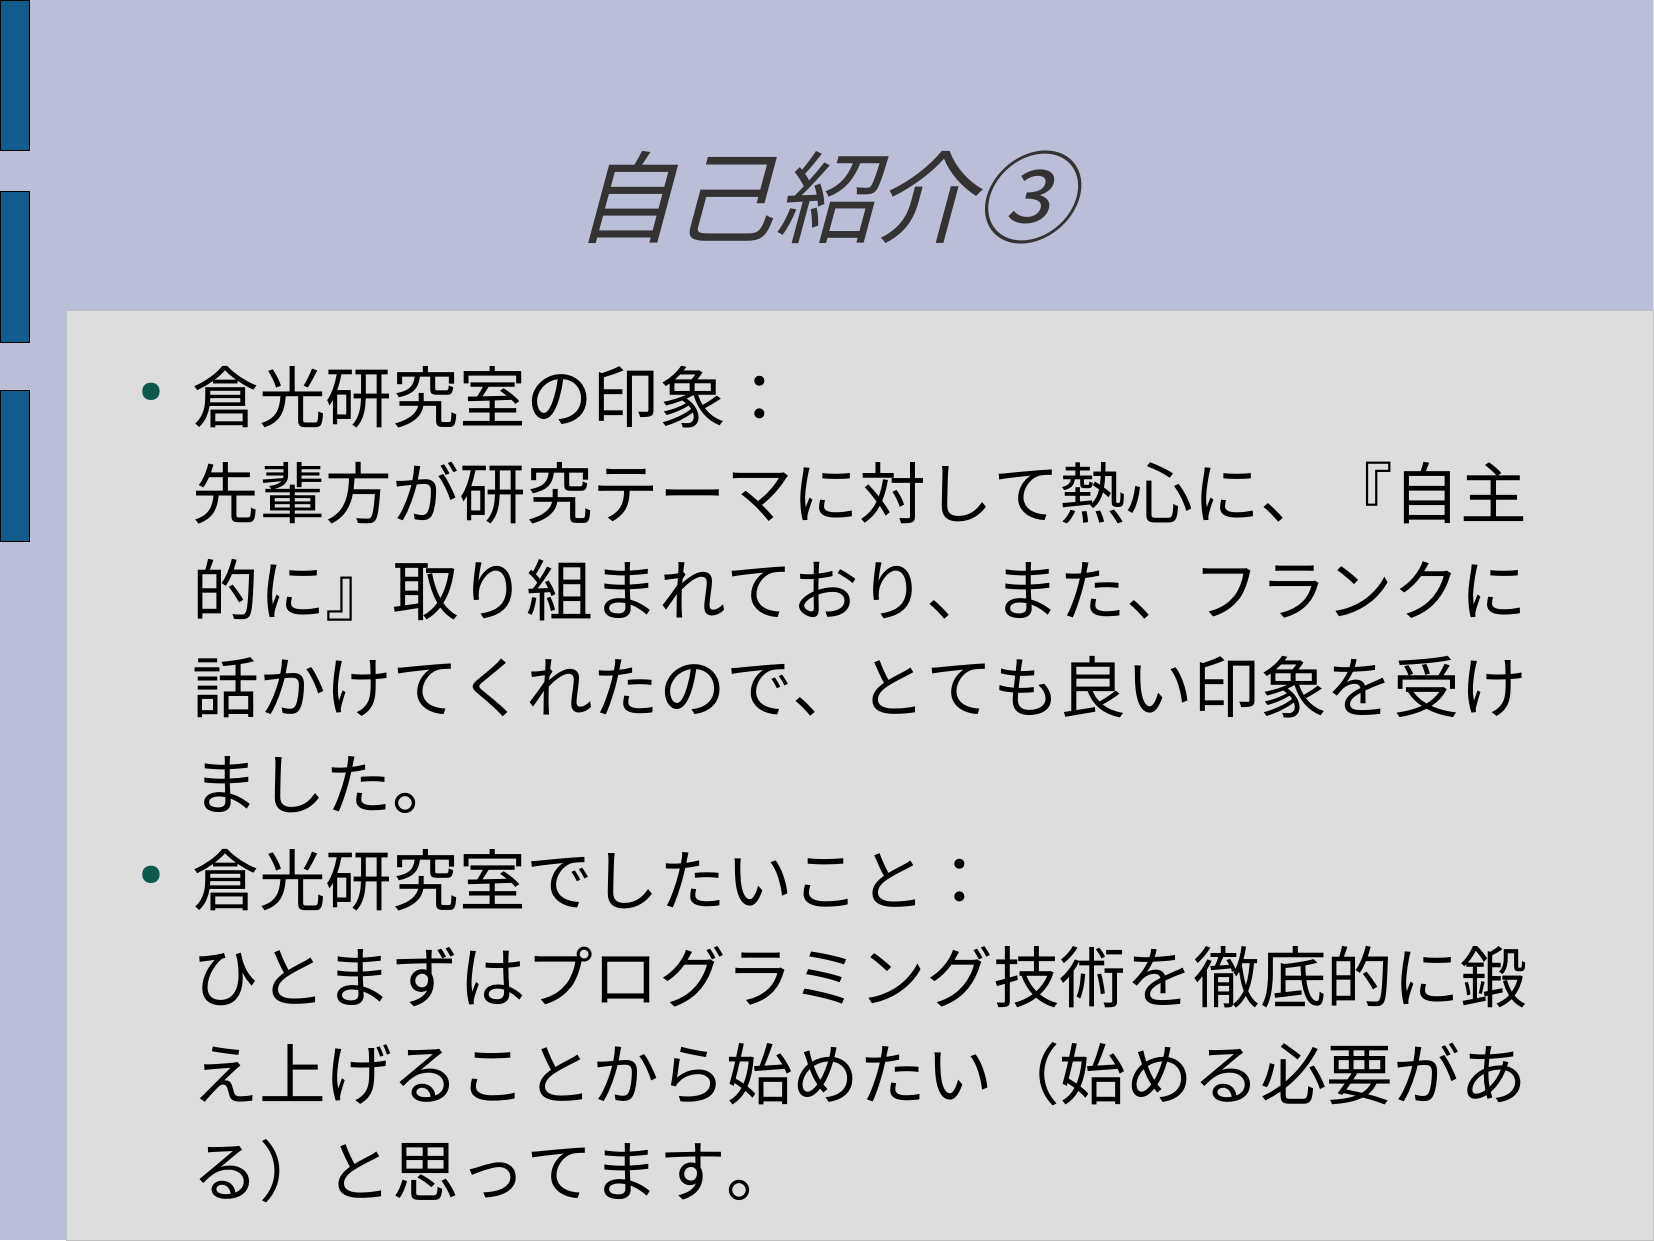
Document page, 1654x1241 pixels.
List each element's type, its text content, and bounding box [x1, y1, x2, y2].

title 自己紹介③ [118, 88, 1531, 296]
list 倉光研究室の印象： 先輩方が研究テーマに対して熱心に、『自主的に』取り組まれており、また、フランクに話かけてくれたので、とても良い印象を受けました。 倉光研究室でしたいこと： ひとまずはプログラミング技術を徹底的に鍛え上げることから始めたい（始める必要がある）と思ってます。 [121, 344, 1534, 1127]
